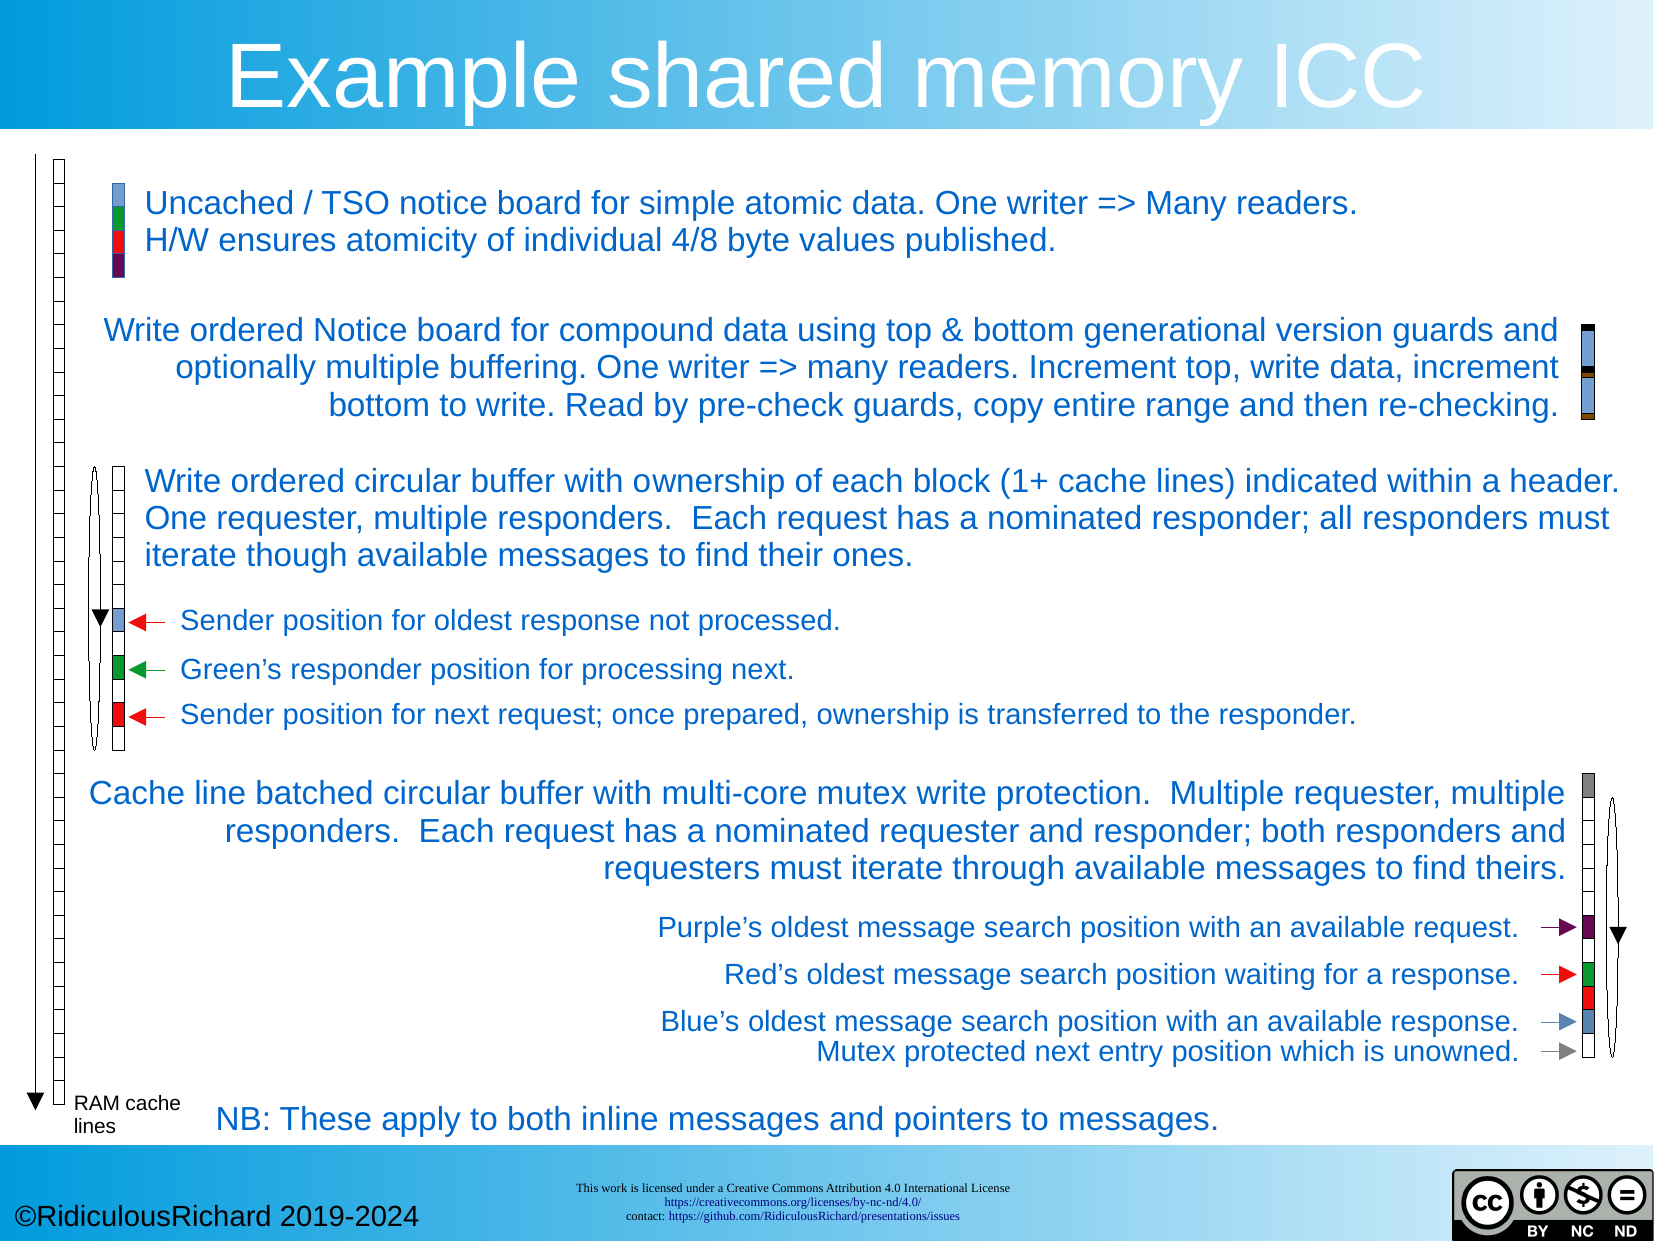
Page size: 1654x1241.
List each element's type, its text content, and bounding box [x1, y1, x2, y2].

text_box [1581, 324, 1595, 420]
text_box NB: These apply to both inline messages and pointers to messages. [200, 1092, 1583, 1146]
picture [138, 1146, 142, 1241]
text_box [112, 655, 125, 679]
text_box Purple’s oldest message search position with an available request. [165, 903, 1536, 952]
text_box Write ordered Notice board for compound data using top & bottom generational version guards and optionally multiple buffering. One writer => many readers. Increment top, write data, increment bottom to write. Read by pre-check guards, copy entire range and then re-checking. [70, 304, 1576, 431]
text_box Cache line batched circular buffer with multi-core mutex write protection. Multiple requester, multiple responders. Each request has a nominated requester and responder; both responders and requesters must iterate through available messages to find theirs. [70, 767, 1583, 894]
text_box Uncached / TSO notice board for simple atomic data. One writer => Many readers. H/W ensures atomicity of individual 4/8 byte values published. [129, 177, 1571, 284]
text_box Green’s responder position for processing next. [165, 645, 1548, 694]
text_box RAM cache lines [59, 1084, 201, 1146]
text_box Sender position for next request; once prepared, ownership is transferred to the responder. [165, 690, 1560, 739]
text_box [1582, 915, 1595, 938]
text_box Mutex protected next entry position which is unowned. [165, 1046, 1536, 1076]
text_box Blue’s oldest message search position with an available response. [165, 999, 1536, 1046]
picture [1452, 1169, 1654, 1241]
title Example shared memory ICC [82, 23, 1571, 129]
text_box Red’s oldest message search position waiting for a response. [165, 952, 1536, 999]
text_box [1583, 773, 1595, 797]
text_box [112, 183, 125, 278]
text_box [1582, 962, 1595, 1033]
text_box [112, 702, 125, 726]
text_box Write ordered circular buffer with ownership of each block (1+ cache lines) indicated within a header. One requester, multiple responders. Each request has a nominated responder; all responders must iterate though available messages to find their ones. [129, 454, 1642, 581]
text_box [112, 608, 125, 631]
text_box Sender position for oldest response not processed. [165, 596, 1560, 645]
